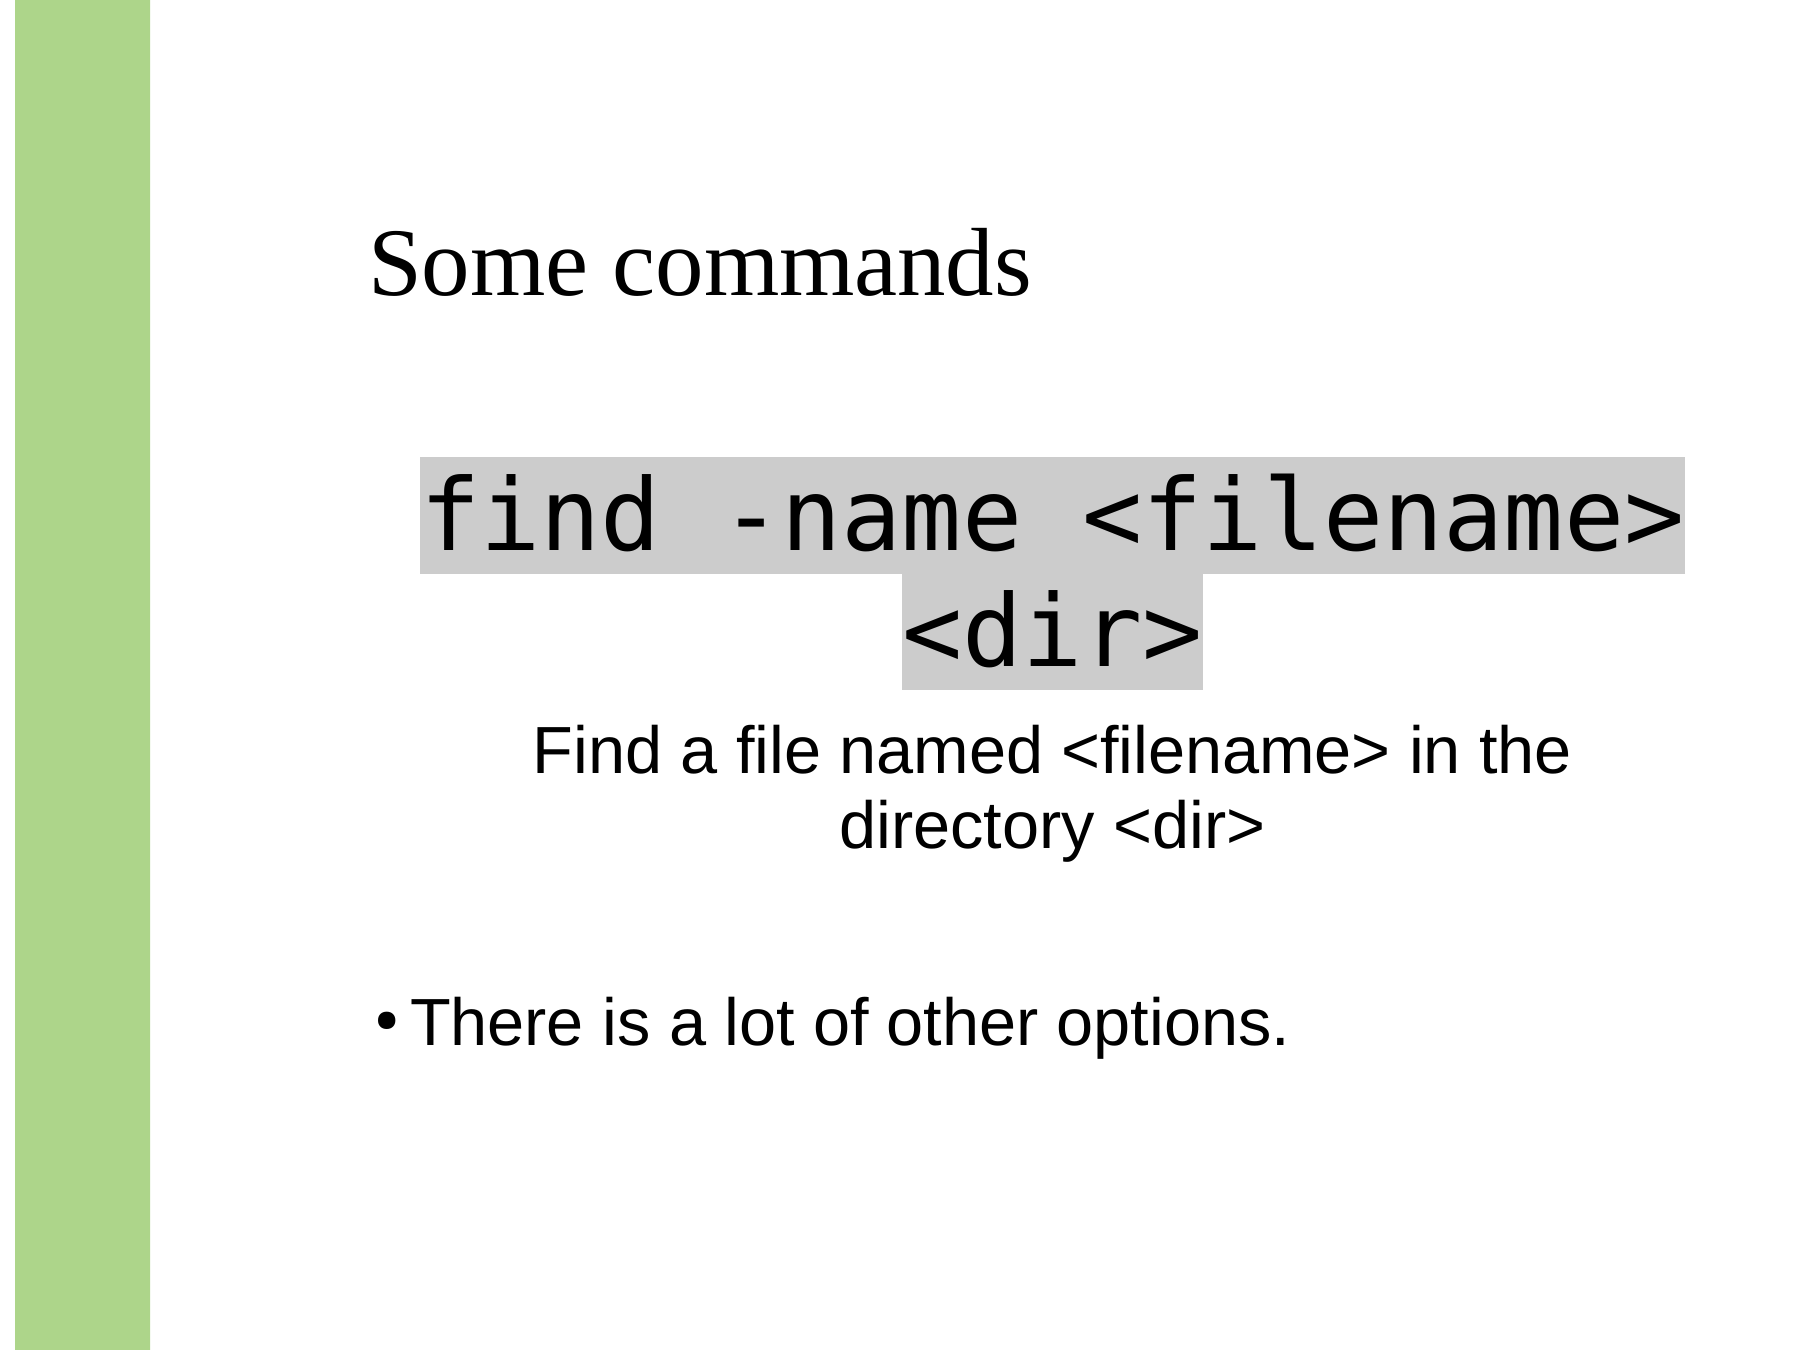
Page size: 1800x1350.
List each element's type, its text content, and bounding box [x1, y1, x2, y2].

text_box find -name <filename> ​<dir> Find a file named <filename> in the directory <dir> There is a lot of other options. [360, 449, 1711, 1069]
subtitle Some commands [368, 101, 1531, 424]
